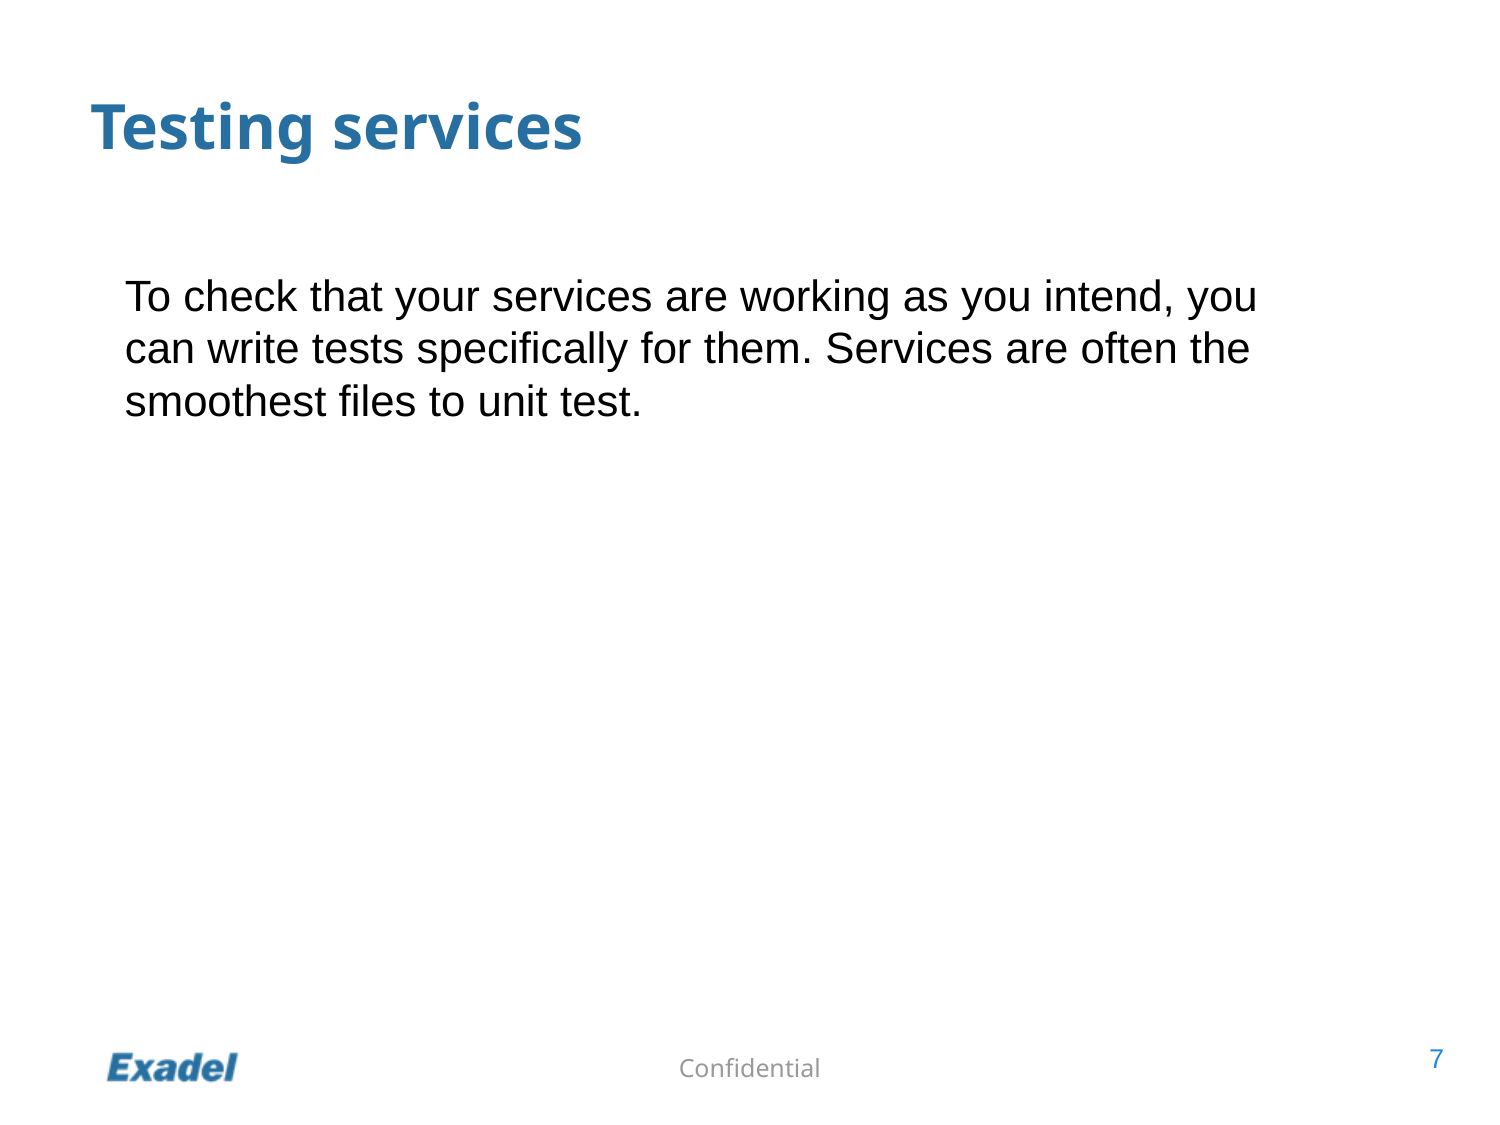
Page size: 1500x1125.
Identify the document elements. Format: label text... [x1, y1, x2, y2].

title Testing services [75, 57, 1425, 178]
slide_number <number> [1369, 1014, 1460, 1101]
picture [75, 1039, 282, 1102]
text_box To check that your services are working as you intend, you can write tests specifically for them. Services are often the smoothest files to unit test. [109, 252, 1316, 509]
